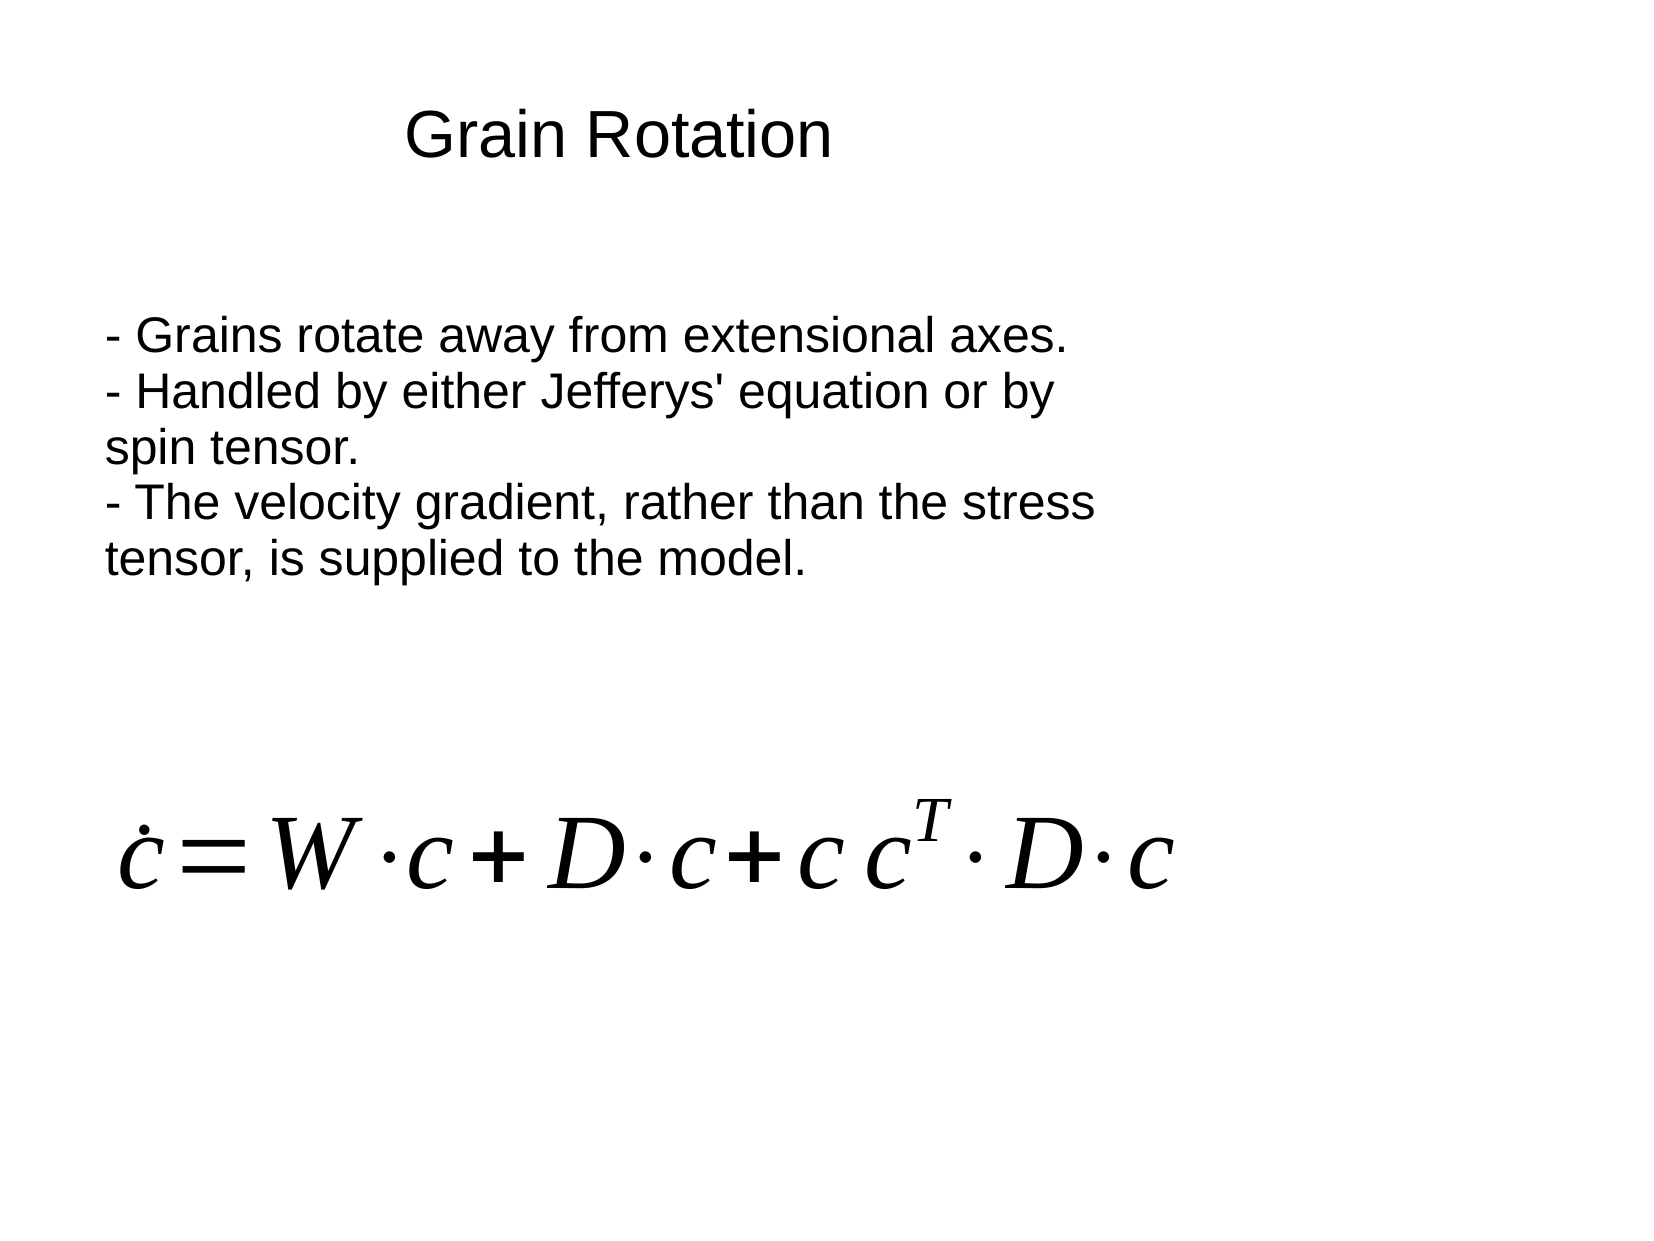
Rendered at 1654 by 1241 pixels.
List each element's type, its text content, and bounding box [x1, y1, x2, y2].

text_box Grain Rotation [390, 90, 851, 180]
text_box - Grains rotate away from extensional axes. - Handled by either Jefferys' equation or by spin tensor. - The velocity gradient, rather than the stress tensor, is supplied to the model. [90, 300, 1156, 631]
chart [90, 781, 1204, 916]
